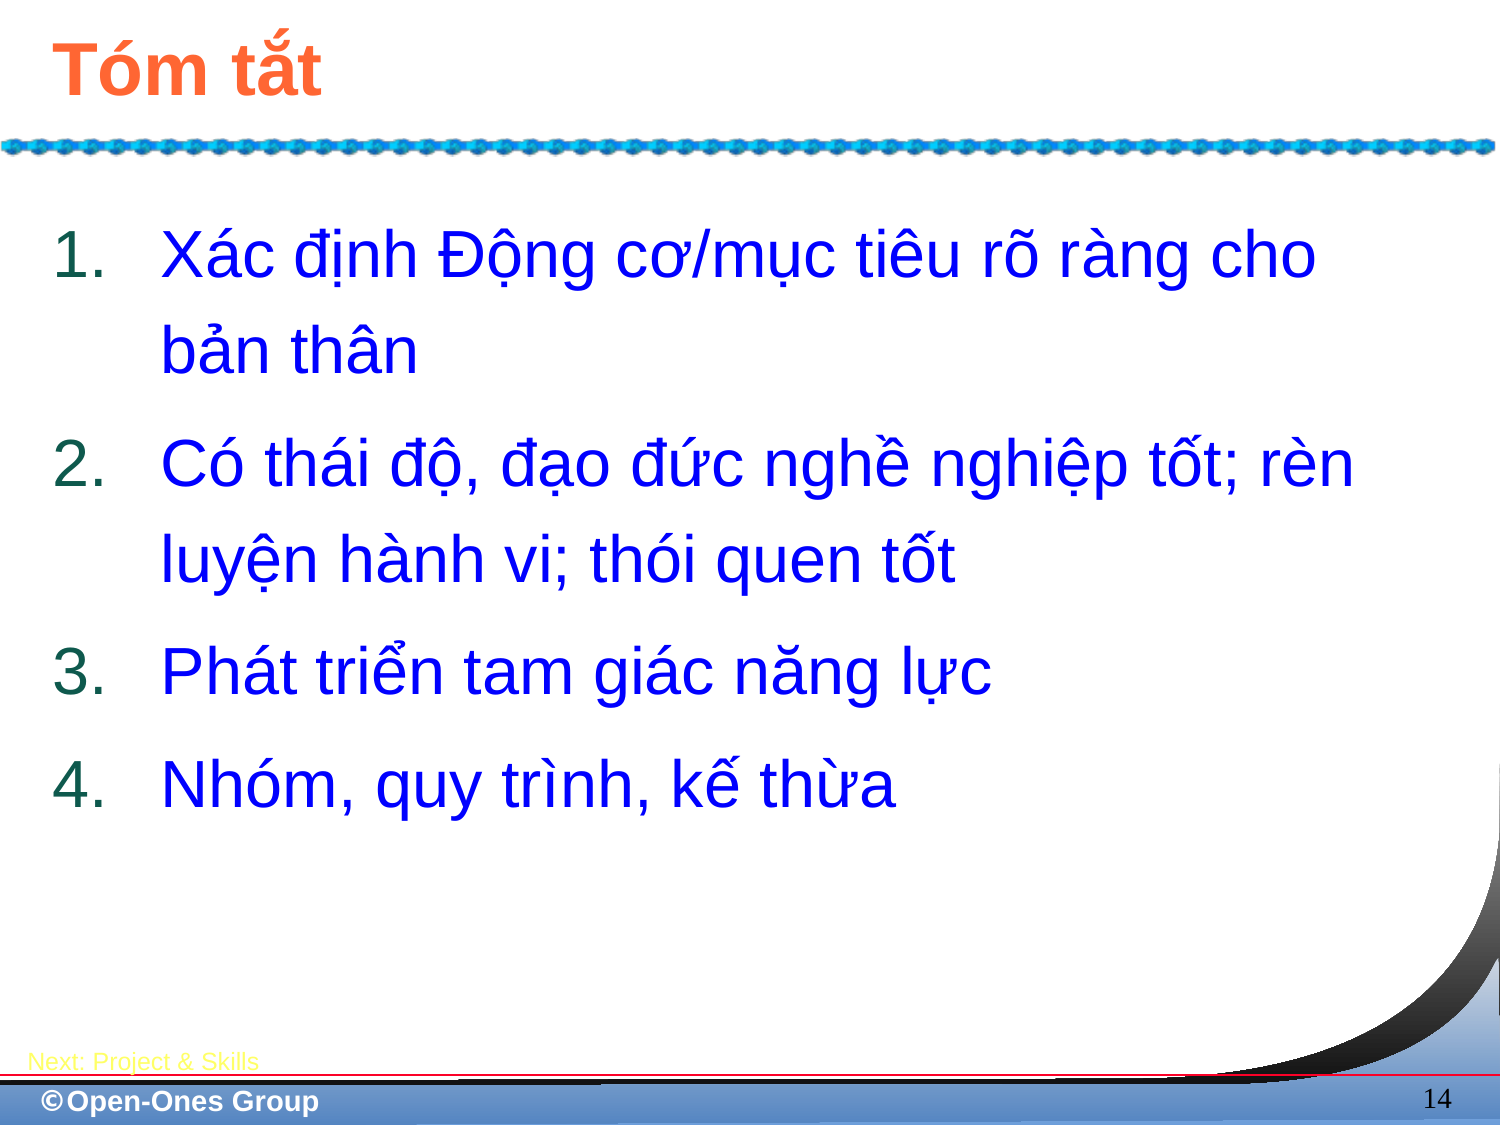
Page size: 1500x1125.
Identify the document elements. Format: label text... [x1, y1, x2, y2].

title Tóm tắt [37, 12, 1450, 118]
list Xác định Động cơ/mục tiêu rõ ràng cho bản thân Có thái độ, đạo đức nghề nghiệp tốt; rèn luyện hành vi; thói quen tốt Phát triển tam giác năng lực Nhóm, quy trình, kế thừa [37, 187, 1450, 1006]
picture [0, 138, 1499, 157]
text_box Next: Project & Skills [12, 1037, 688, 1083]
